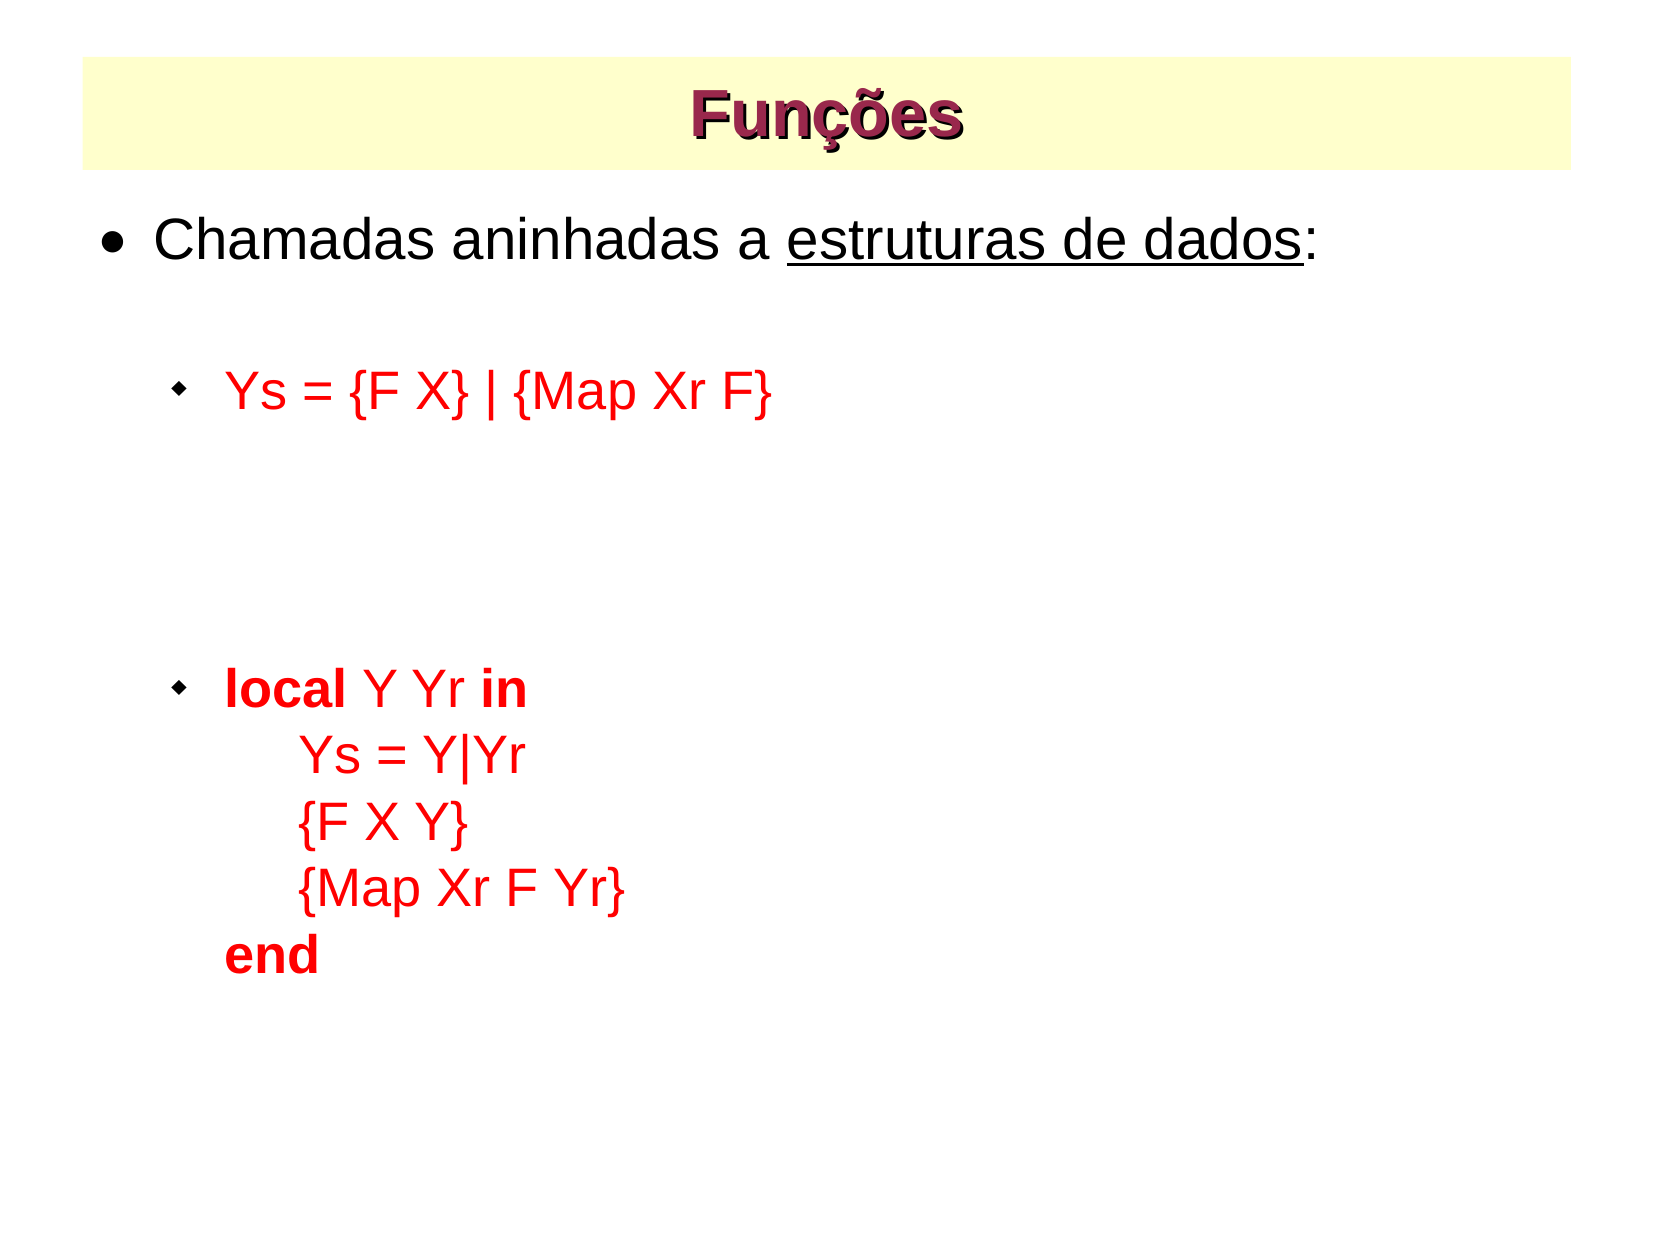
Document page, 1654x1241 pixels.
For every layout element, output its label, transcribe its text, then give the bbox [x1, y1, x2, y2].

title Funções [82, 56, 1571, 170]
list Chamadas aninhadas a estruturas de dados: Ys = {F X} | {Map Xr F} local Y Yr in Ys = Y|Yr {F X Y} {Map Xr F Yr} end [82, 206, 1571, 1137]
